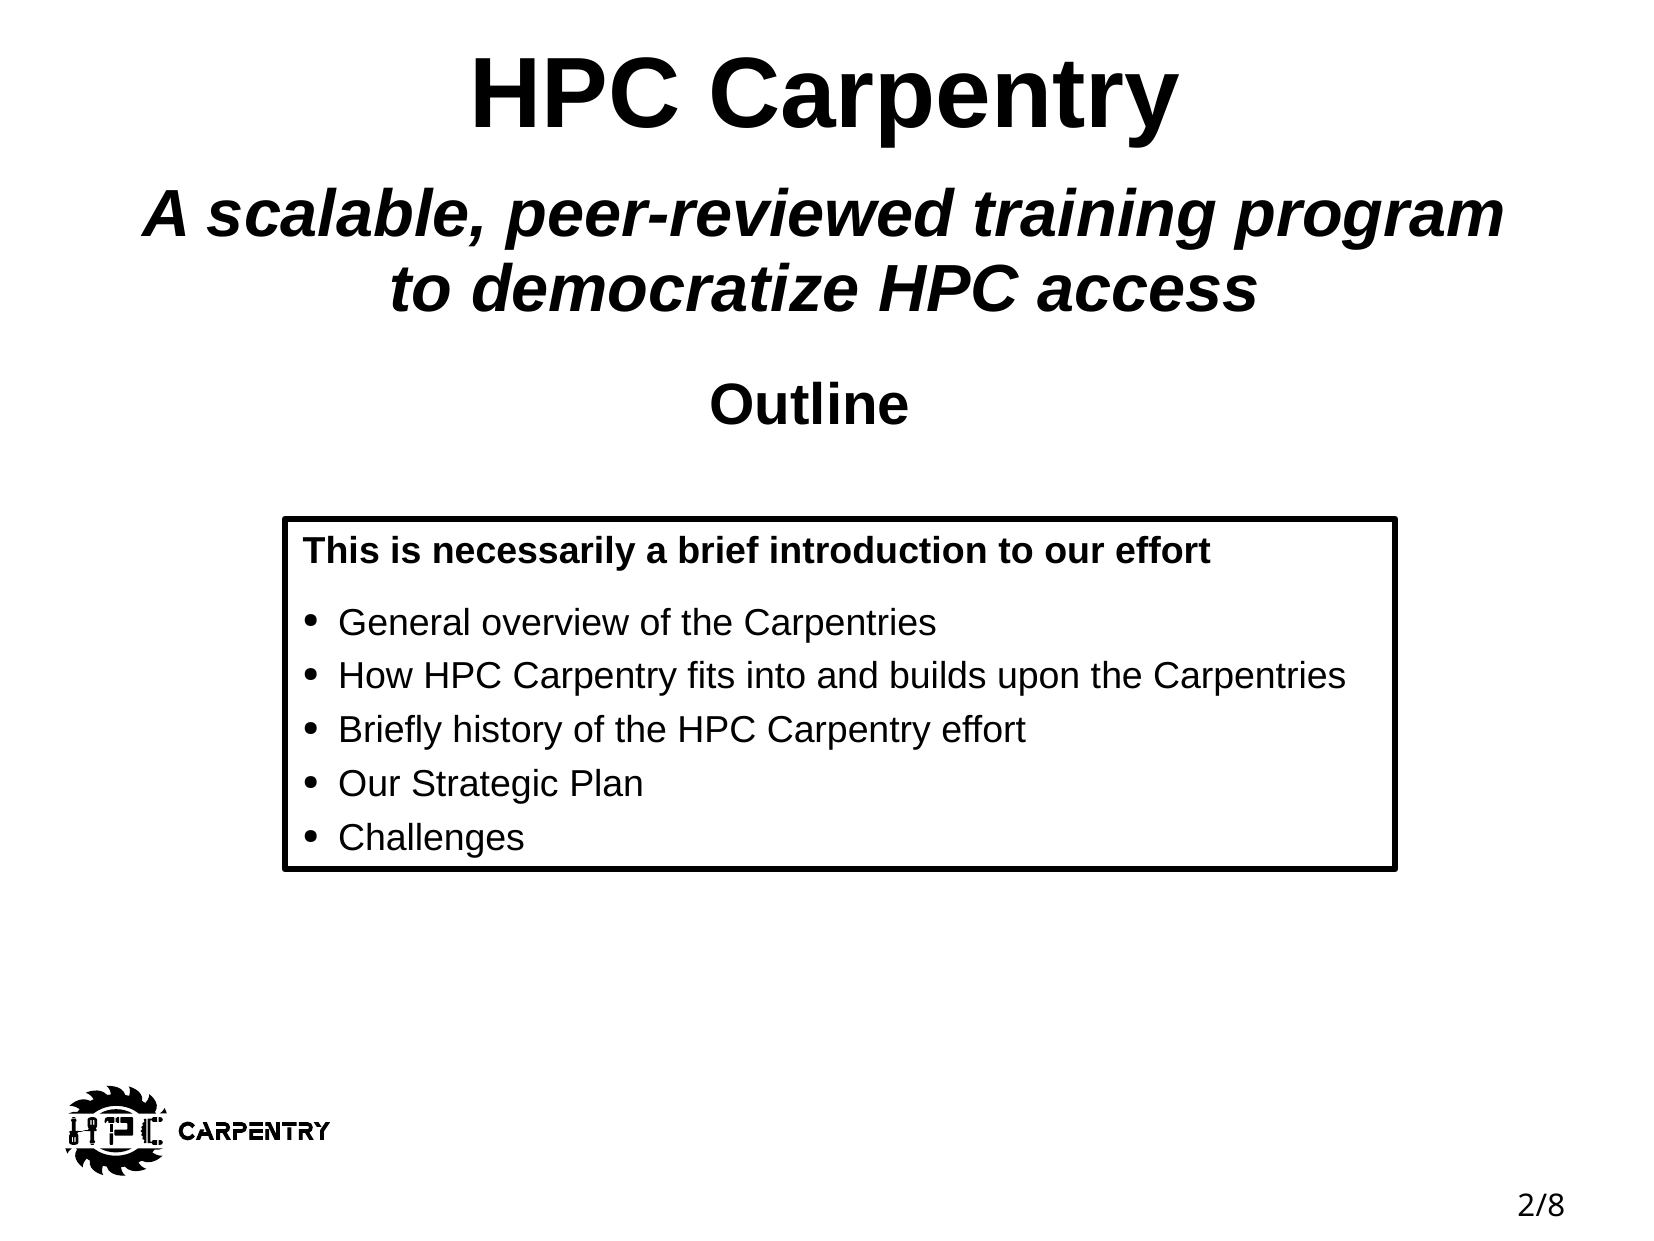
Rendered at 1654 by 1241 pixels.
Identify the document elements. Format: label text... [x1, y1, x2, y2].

picture [20, 1063, 376, 1201]
text_box Outline [570, 364, 1051, 445]
text_box HPC Carpentry A scalable, peer-reviewed training program to democratize HPC access [45, 30, 1606, 408]
text_box This is necessarily a brief introduction to our effort General overview of the Carpentries How HPC Carpentry fits into and builds upon the Carpentries Briefly history of the HPC Carpentry effort Our Strategic Plan Challenges [285, 518, 1396, 870]
text_box <number>/8 [1525, 1176, 1654, 1241]
